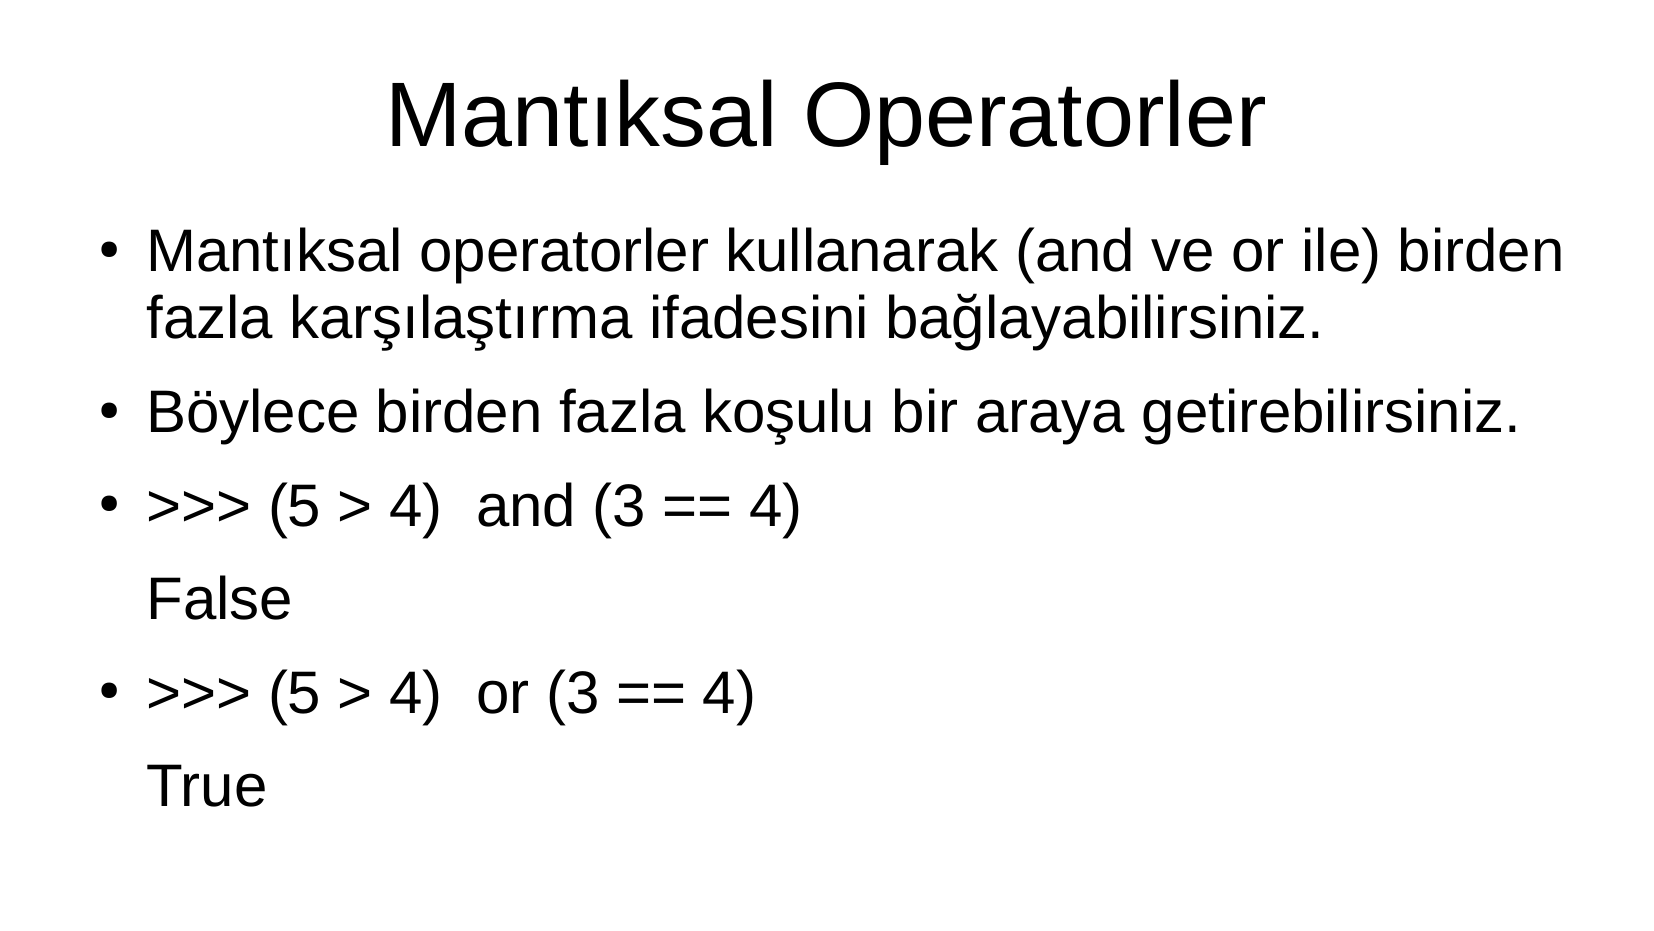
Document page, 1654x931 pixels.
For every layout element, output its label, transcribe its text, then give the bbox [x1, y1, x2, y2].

title Mantıksal Operatorler [82, 37, 1571, 193]
list Mantıksal operatorler kullanarak (and ve or ile) birden fazla karşılaştırma ifadesini bağlayabilirsiniz. Böylece birden fazla koşulu bir araya getirebilirsiniz. >>> (5 > 4) and (3 == 4) False >>> (5 > 4) or (3 == 4) True [82, 217, 1571, 827]
